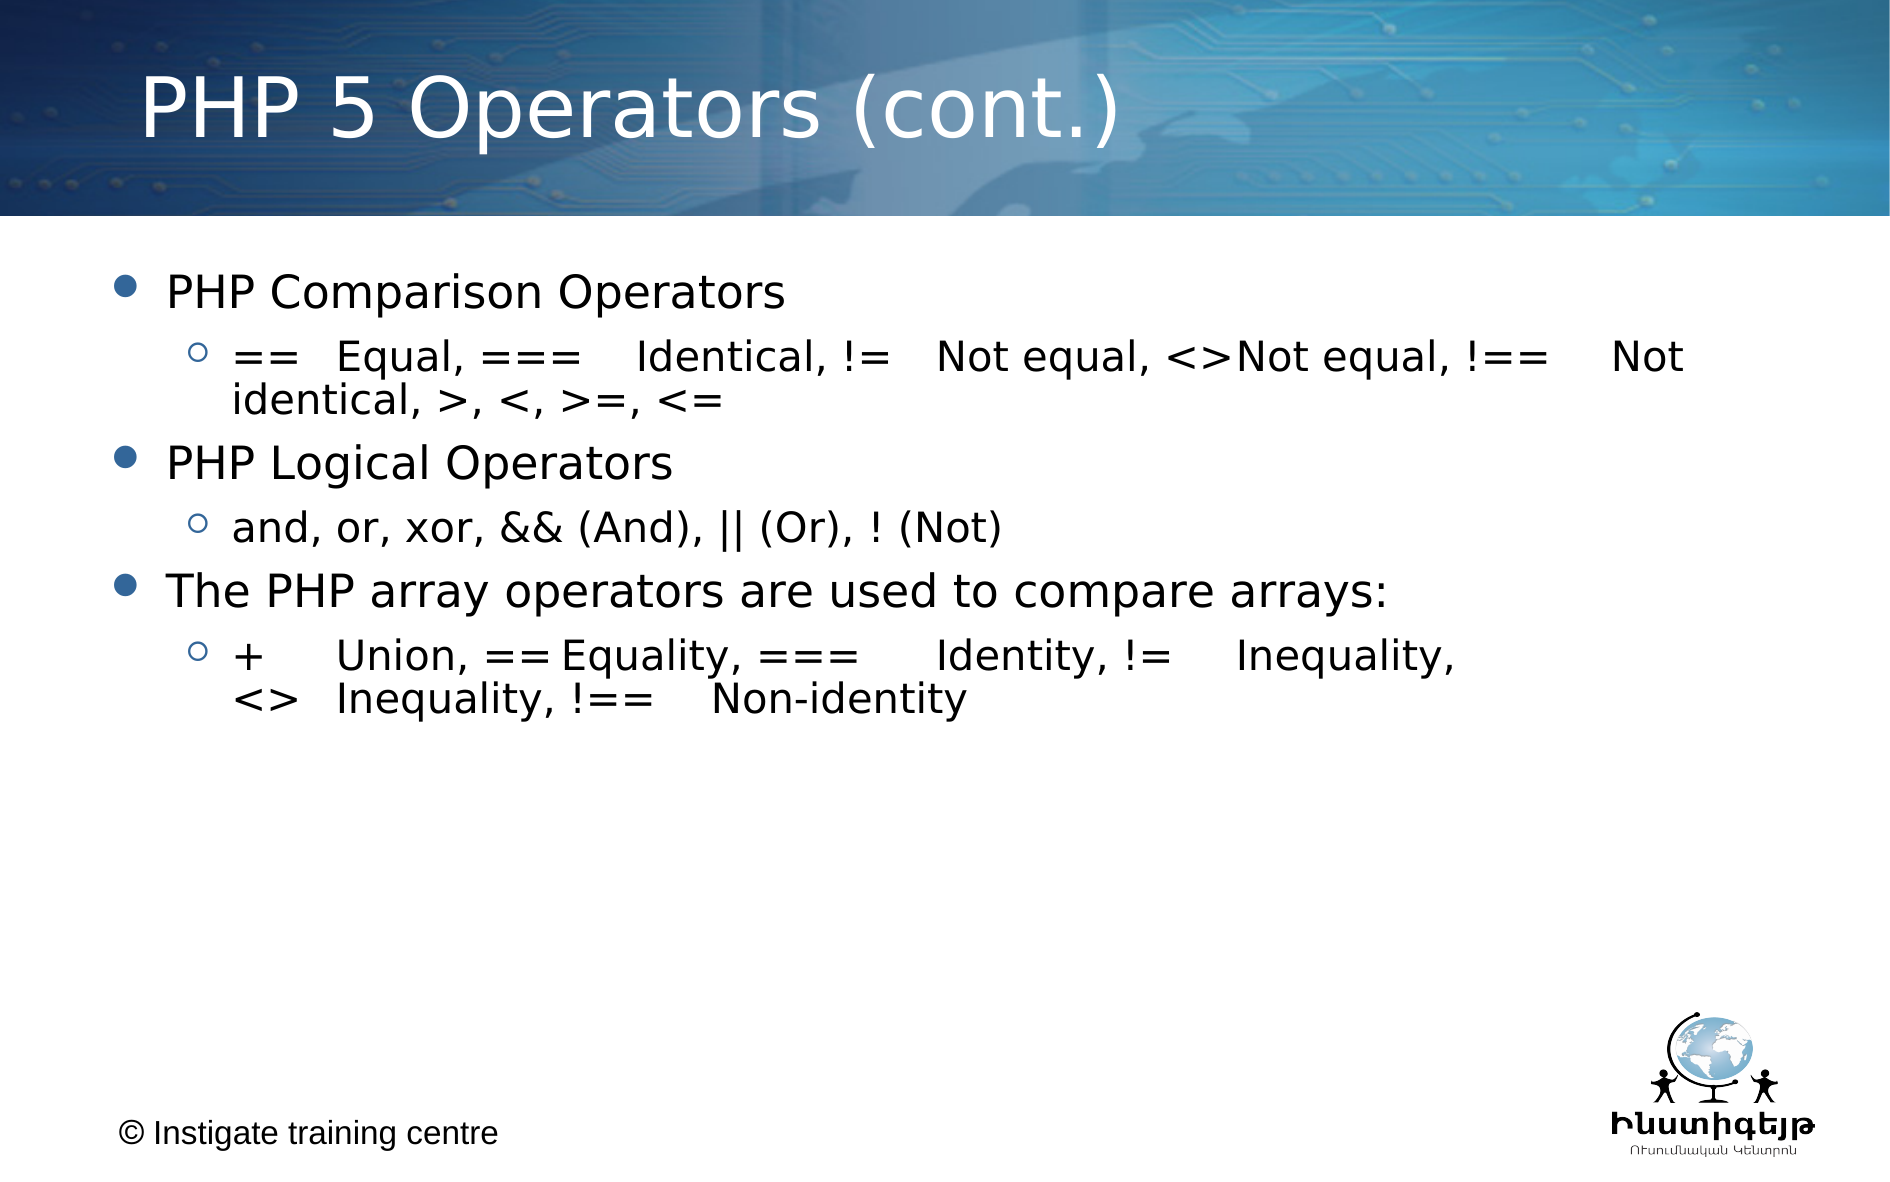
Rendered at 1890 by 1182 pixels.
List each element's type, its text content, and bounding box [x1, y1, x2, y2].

picture [1612, 1012, 1815, 1157]
picture [0, 0, 1890, 216]
text_box PHP 5 Operators (cont.) [138, 82, 1801, 87]
text_box PHP 5 Data Types (cont.) [138, 150, 1801, 156]
list PHP Comparison Operators == Equal, === Identical, != Not equal, <> Not equal, !== Not identical, >, <, >=, <= PHP Logical Operators and, or, xor, && (And), || (Or), ! (Not) The PHP array operators are used to compare arrays: + Union, == Equality, === Identity, != Inequality, <> Inequality, !== Non-identity [110, 270, 1801, 297]
